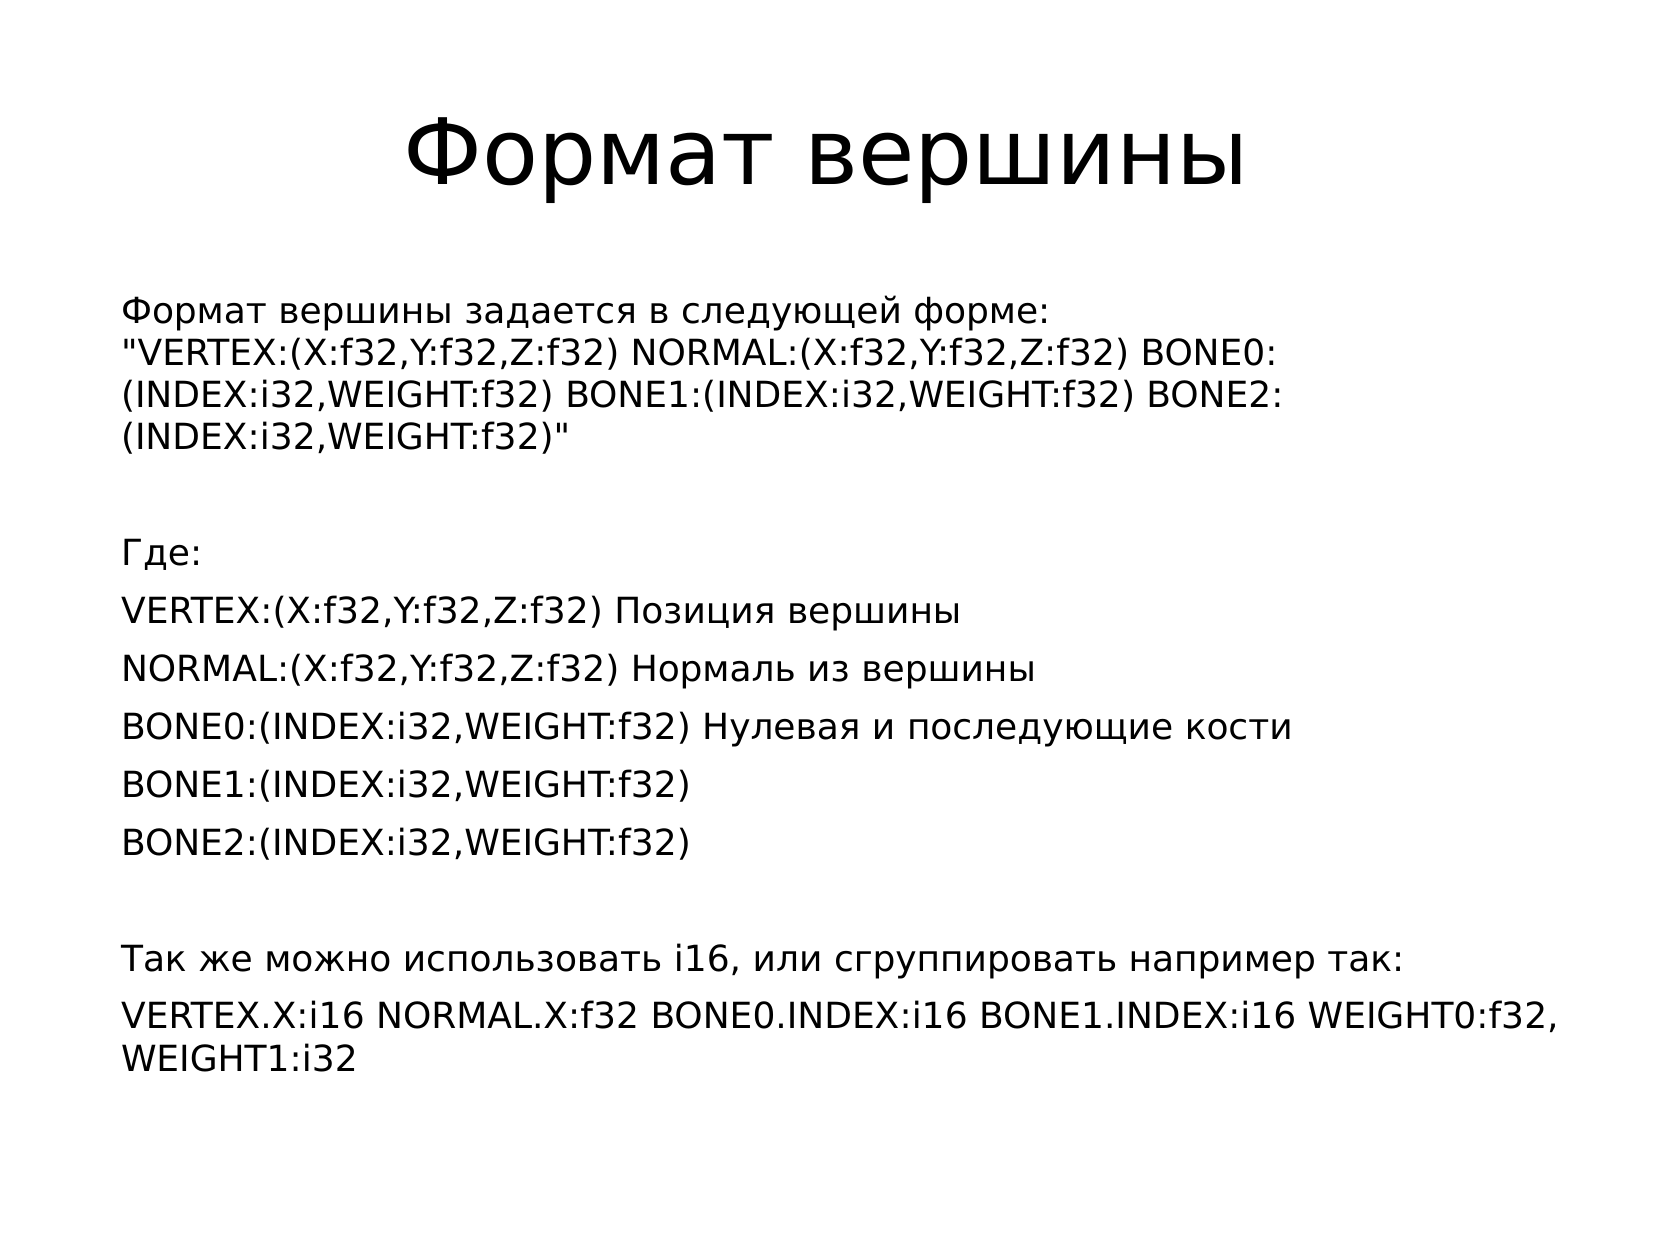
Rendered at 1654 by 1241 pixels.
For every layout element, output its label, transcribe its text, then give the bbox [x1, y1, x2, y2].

title Формат вершины [82, 49, 1571, 257]
list Формат вершины задается в следующей форме: "VERTEX:(X:f32,Y:f32,Z:f32) NORMAL:(X:f32,Y:f32,Z:f32) BONE0:(INDEX:i32,WEIGHT:f32) BONE1:(INDEX:i32,WEIGHT:f32) BONE2:(INDEX:i32,WEIGHT:f32)" Где: VERTEX:(X:f32,Y:f32,Z:f32) Позиция вершины NORMAL:(X:f32,Y:f32,Z:f32) Нормаль из вершины BONE0:(INDEX:i32,WEIGHT:f32) Нулевая и последующие кости BONE1:(INDEX:i32,WEIGHT:f32) BONE2:(INDEX:i32,WEIGHT:f32) Так же можно использовать i16, или сгруппировать например так: VERTEX.X:i16 NORMAL.X:f32 BONE0.INDEX:i16 BONE1.INDEX:i16 WEIGHT0:f32, WEIGHT1:i32 [82, 290, 1571, 1087]
